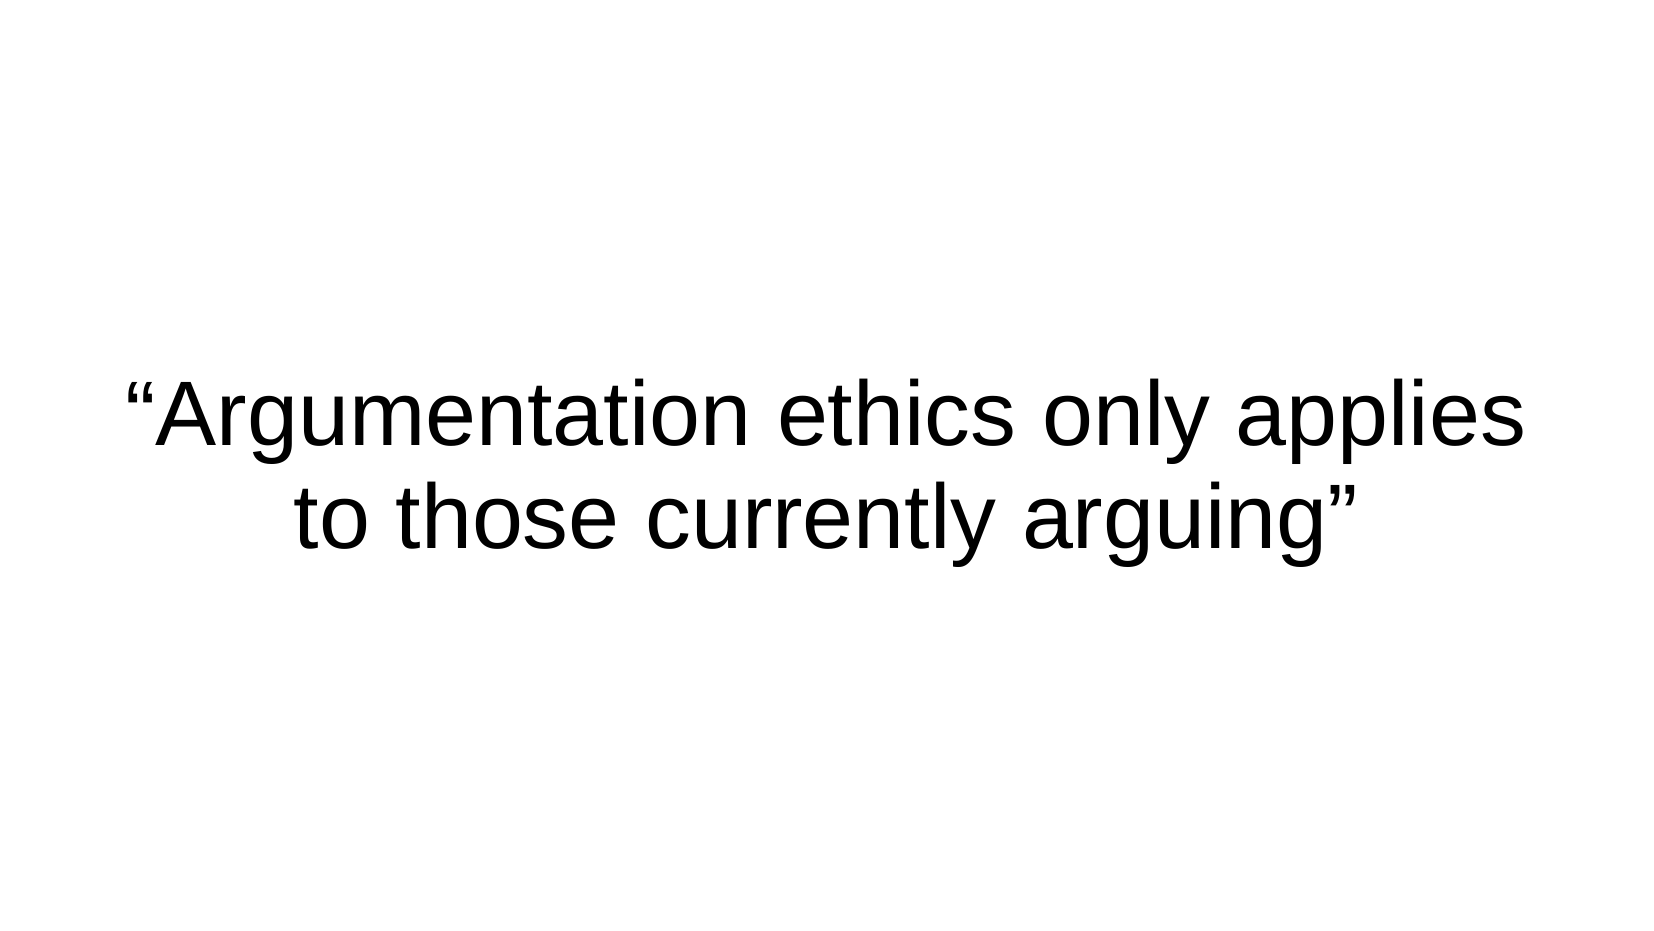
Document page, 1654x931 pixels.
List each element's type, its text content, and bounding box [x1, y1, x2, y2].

title “Argumentation ethics only applies to those currently arguing” [82, 0, 1571, 931]
